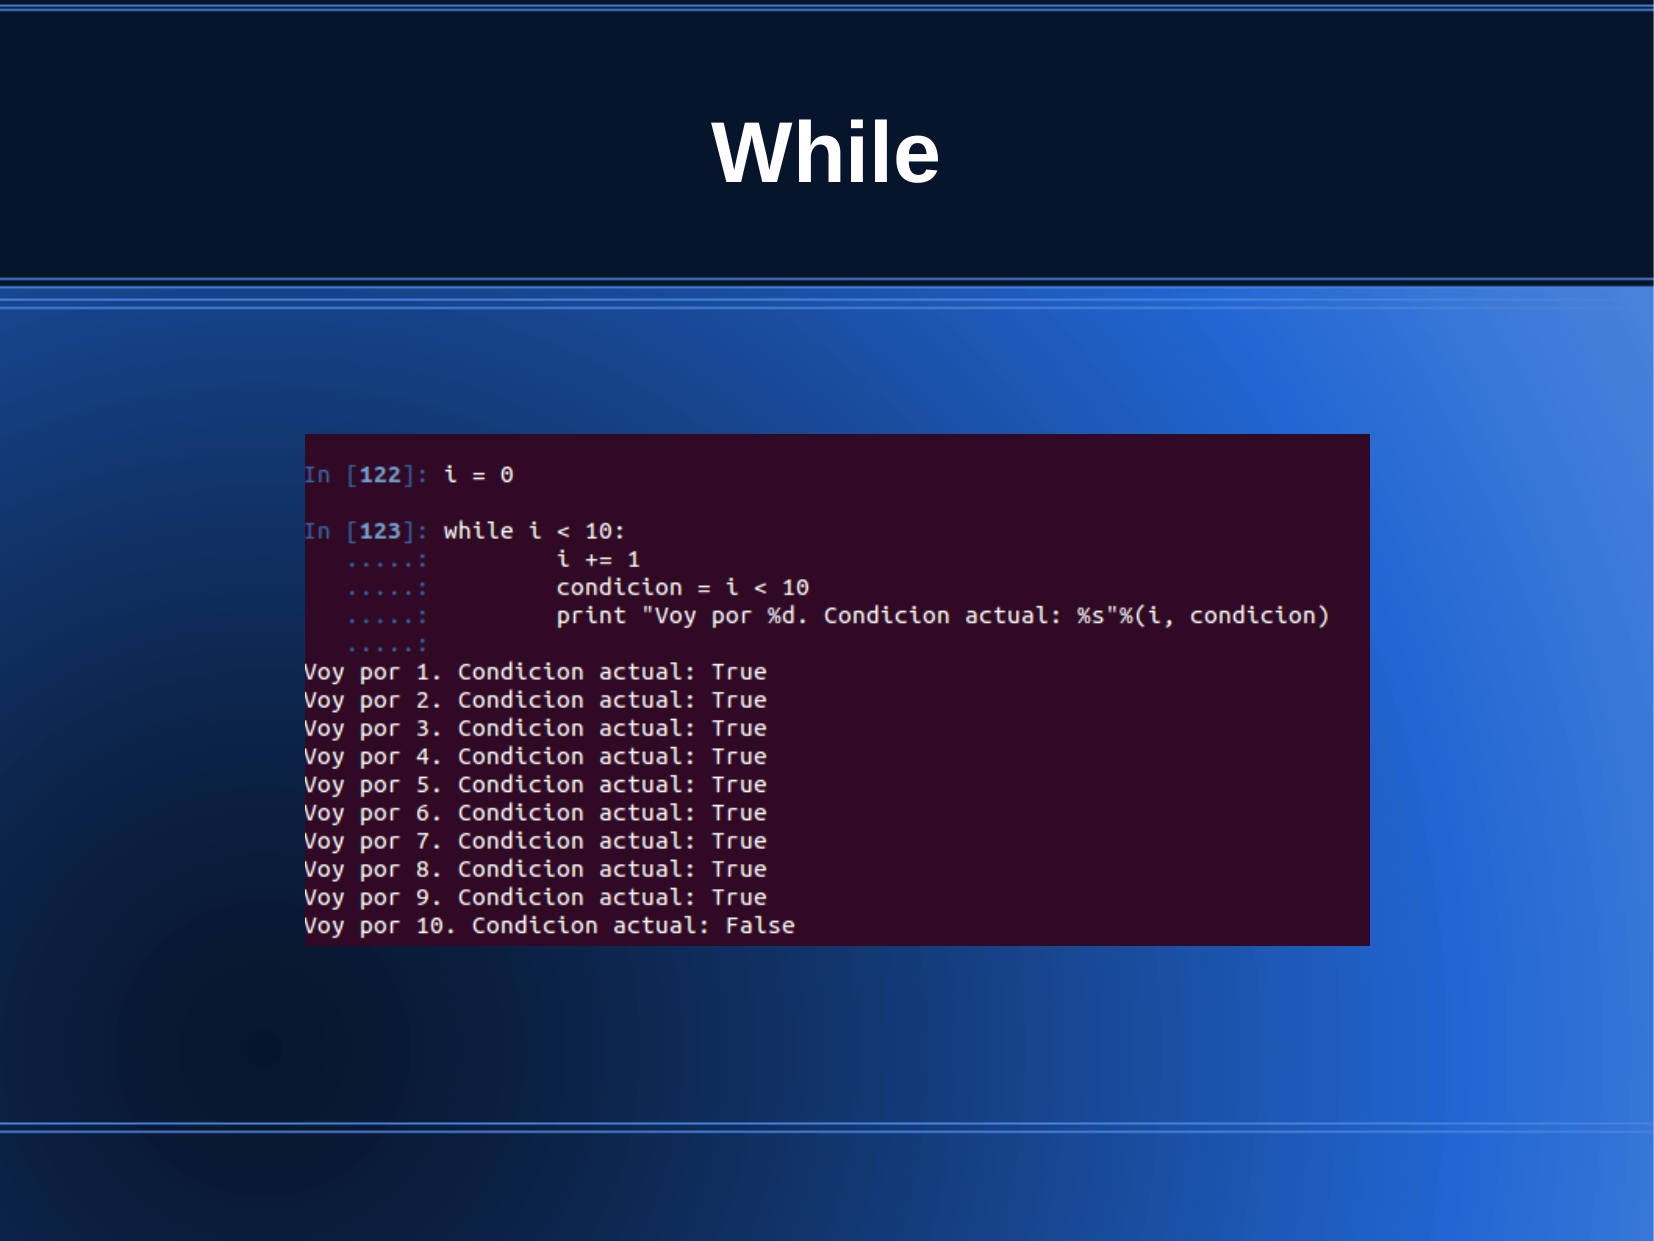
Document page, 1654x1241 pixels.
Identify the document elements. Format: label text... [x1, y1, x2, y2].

picture [0, 0, 1654, 1241]
title While [82, 49, 1571, 257]
